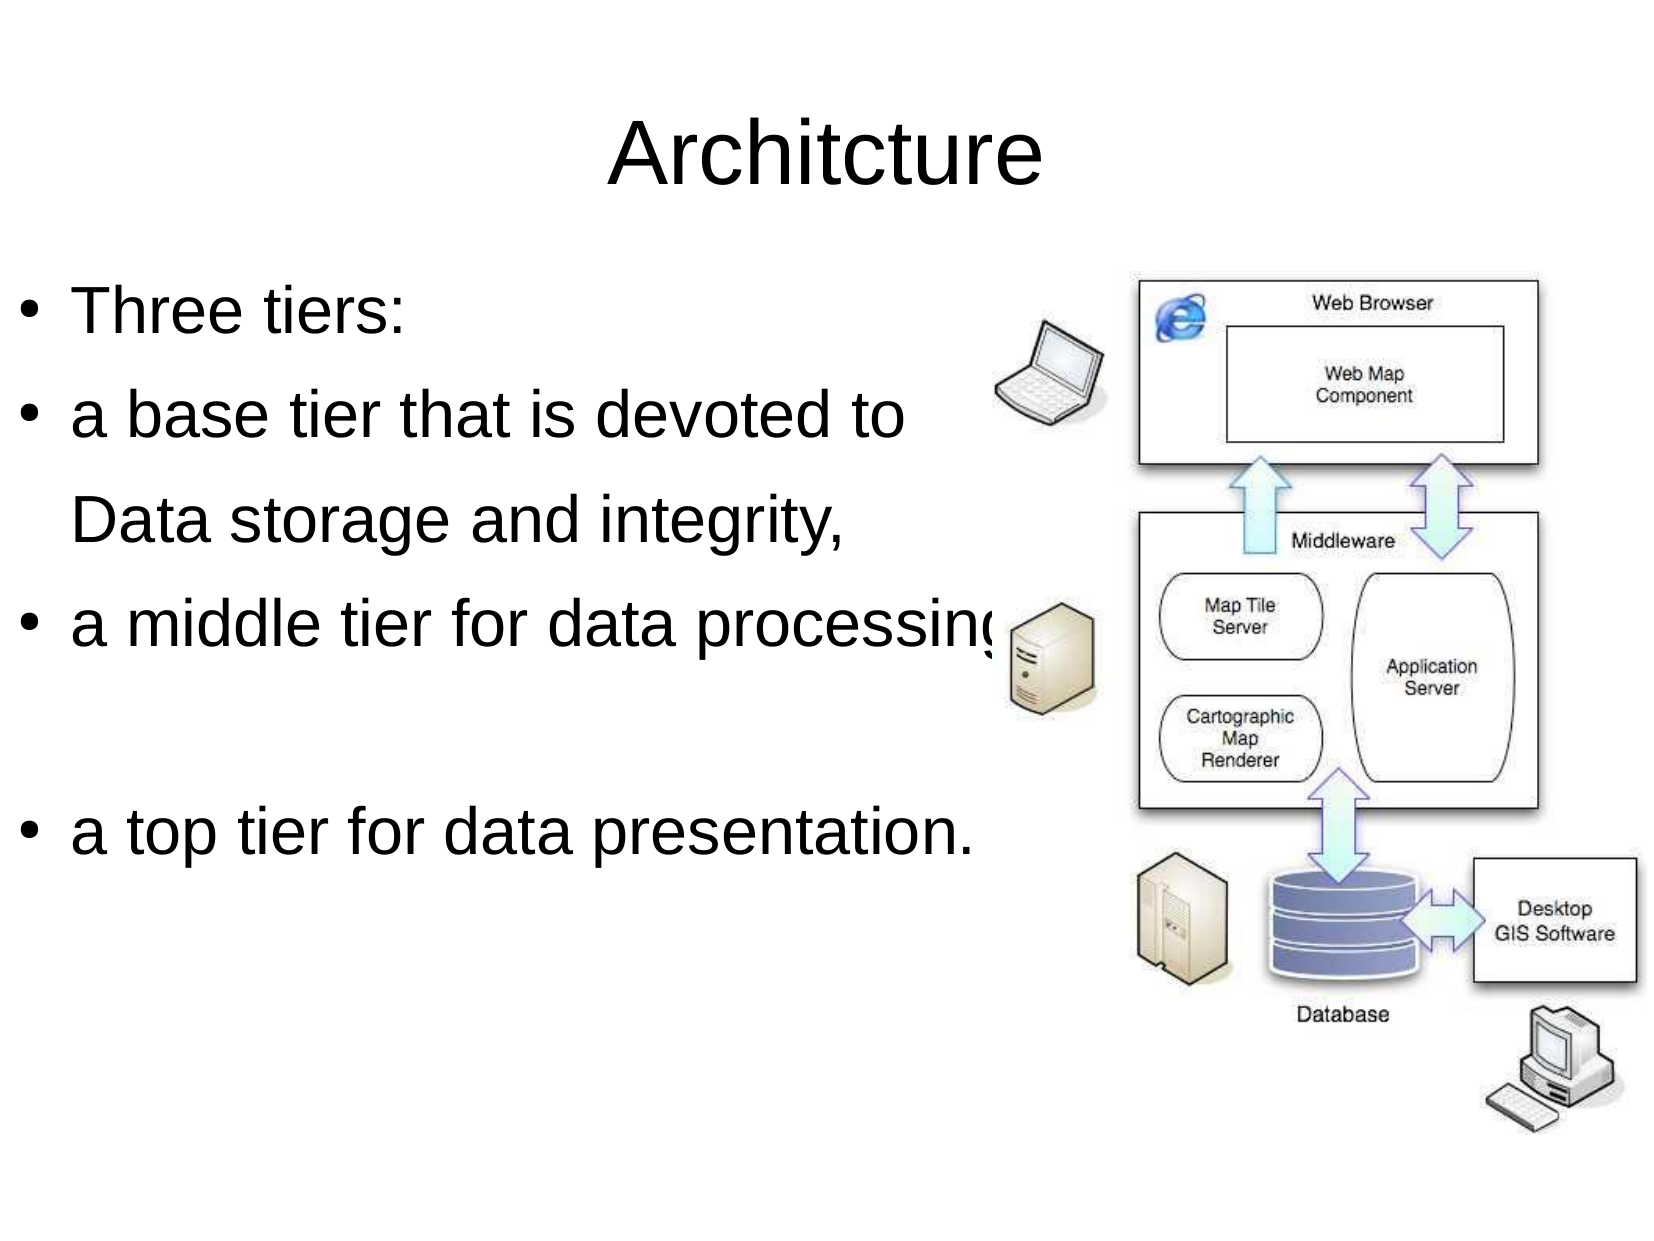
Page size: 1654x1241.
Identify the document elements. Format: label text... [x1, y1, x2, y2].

list Three tiers: a base tier that is devoted to Data storage and integrity, a middle tier for data processing a top tier for data presentation. [0, 272, 992, 993]
picture [992, 271, 1647, 1138]
title Architcture [82, 49, 1571, 257]
